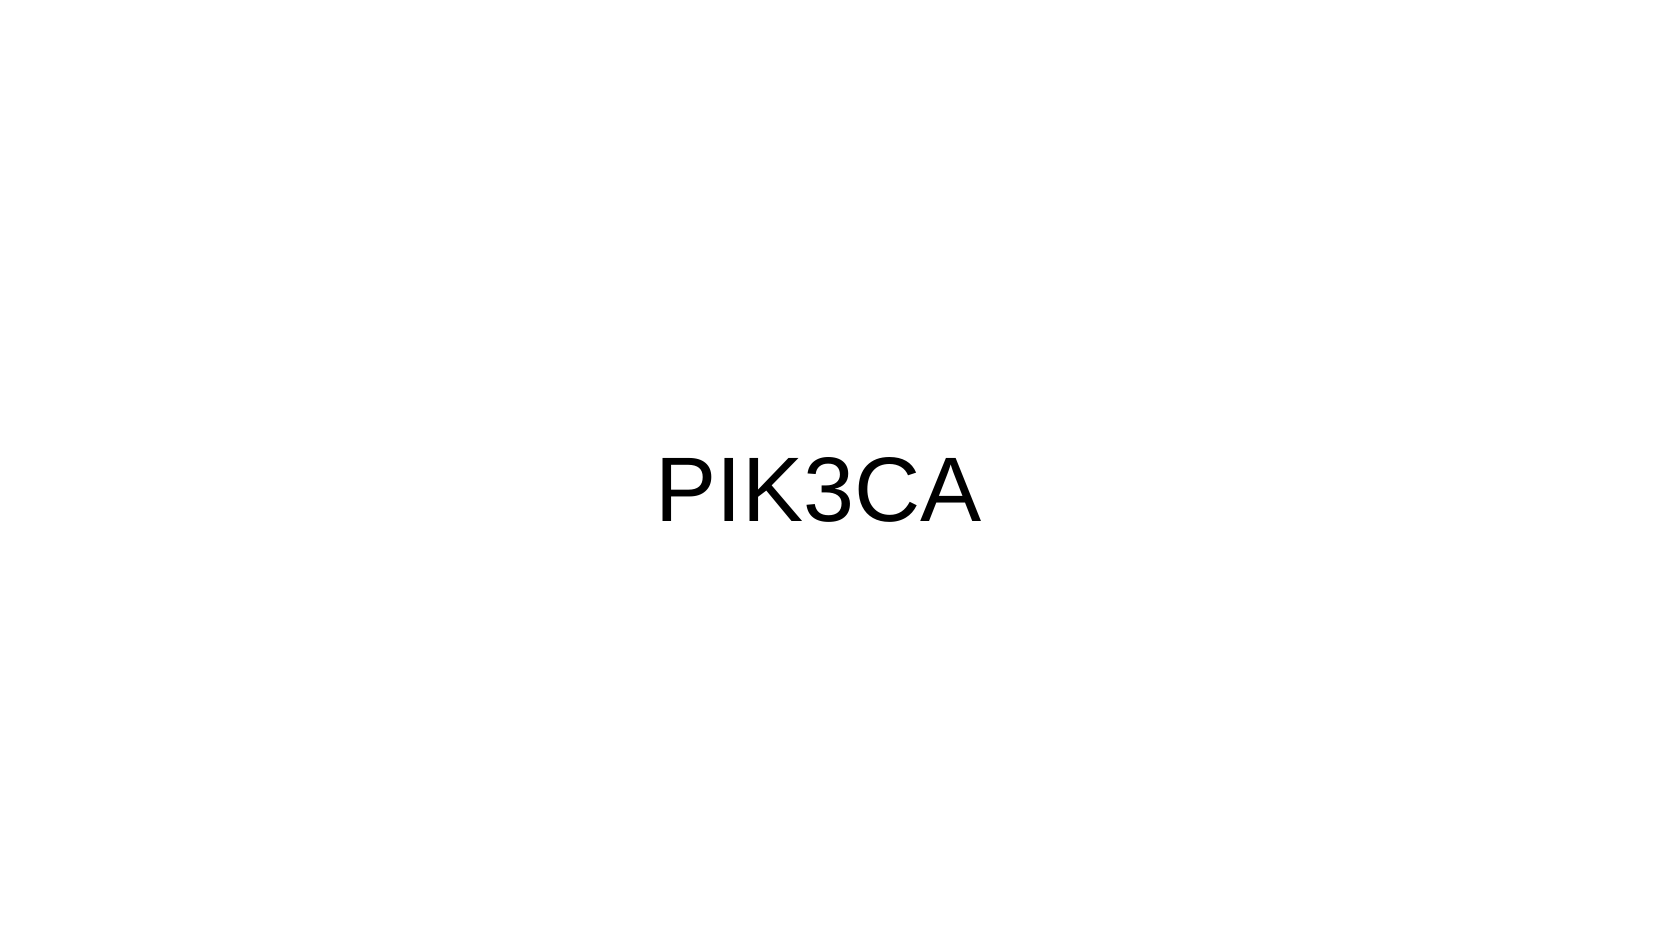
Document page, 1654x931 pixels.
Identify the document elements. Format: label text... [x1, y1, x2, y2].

title PIK3CA [75, 412, 1564, 568]
